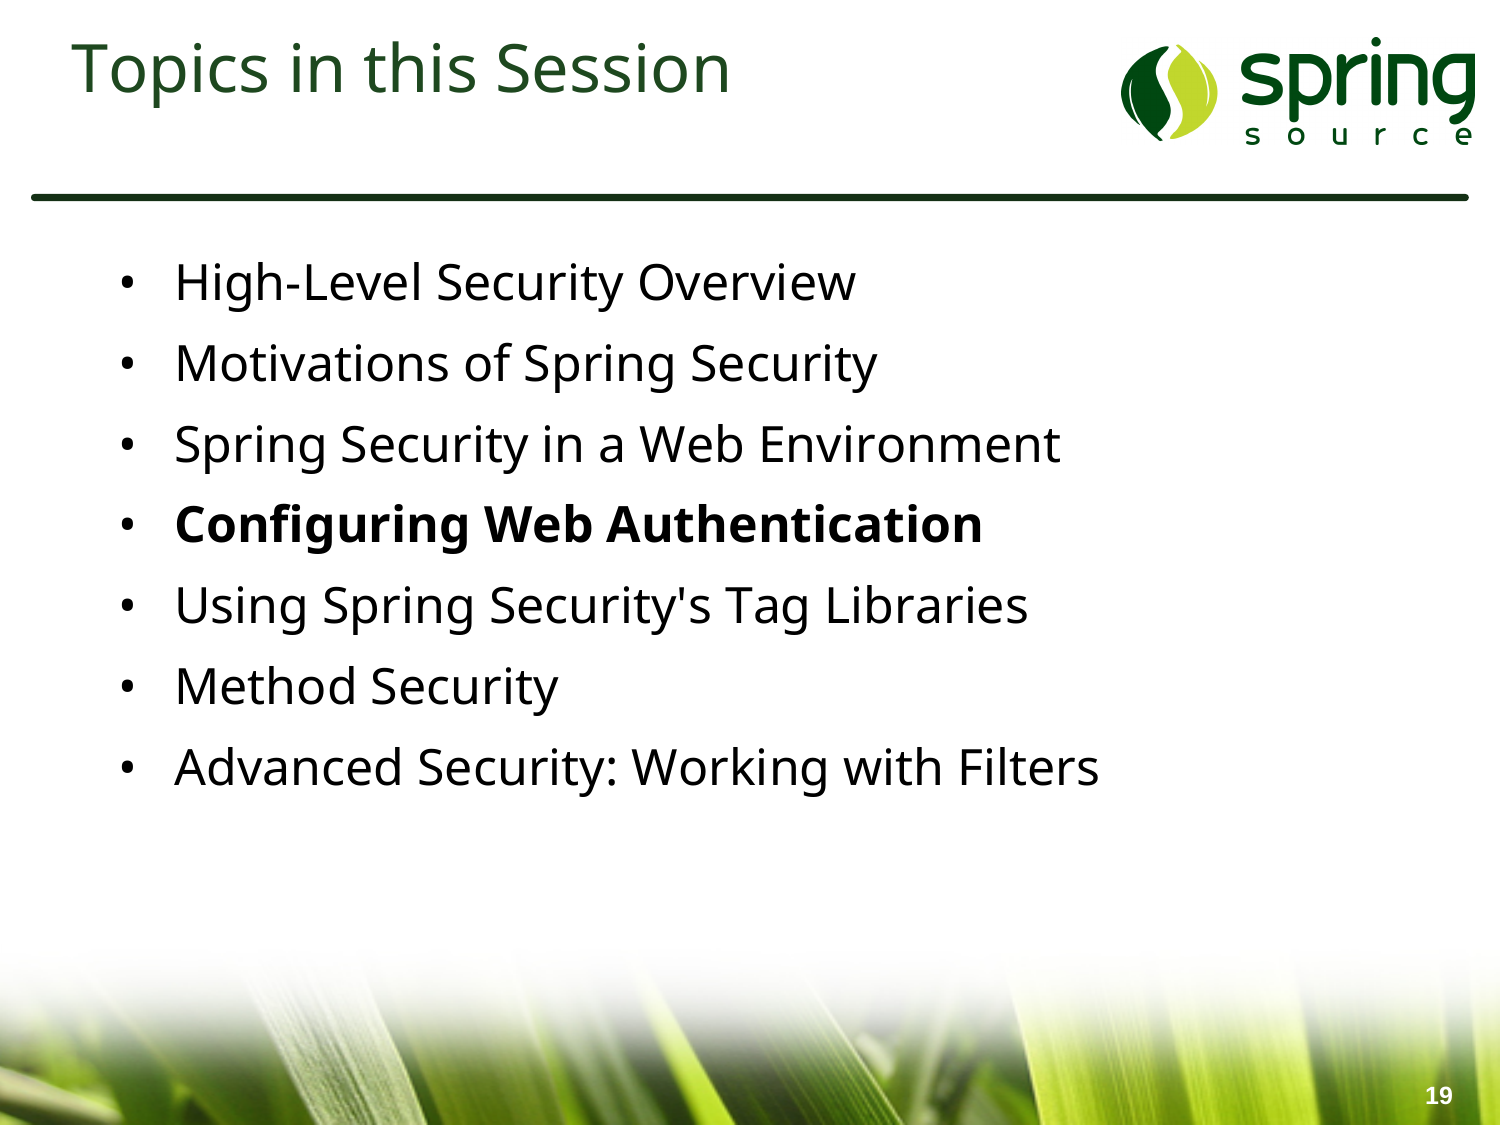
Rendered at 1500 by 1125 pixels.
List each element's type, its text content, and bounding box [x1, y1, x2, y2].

picture [0, 944, 1500, 1125]
picture [1121, 37, 1475, 145]
title Topics in this Session [56, 13, 1089, 176]
list High-Level Security Overview Motivations of Spring Security Spring Security in a Web Environment Configuring Web Authentication Using Spring Security's Tag Libraries Method Security Advanced Security: Working with Filters [103, 239, 1394, 792]
